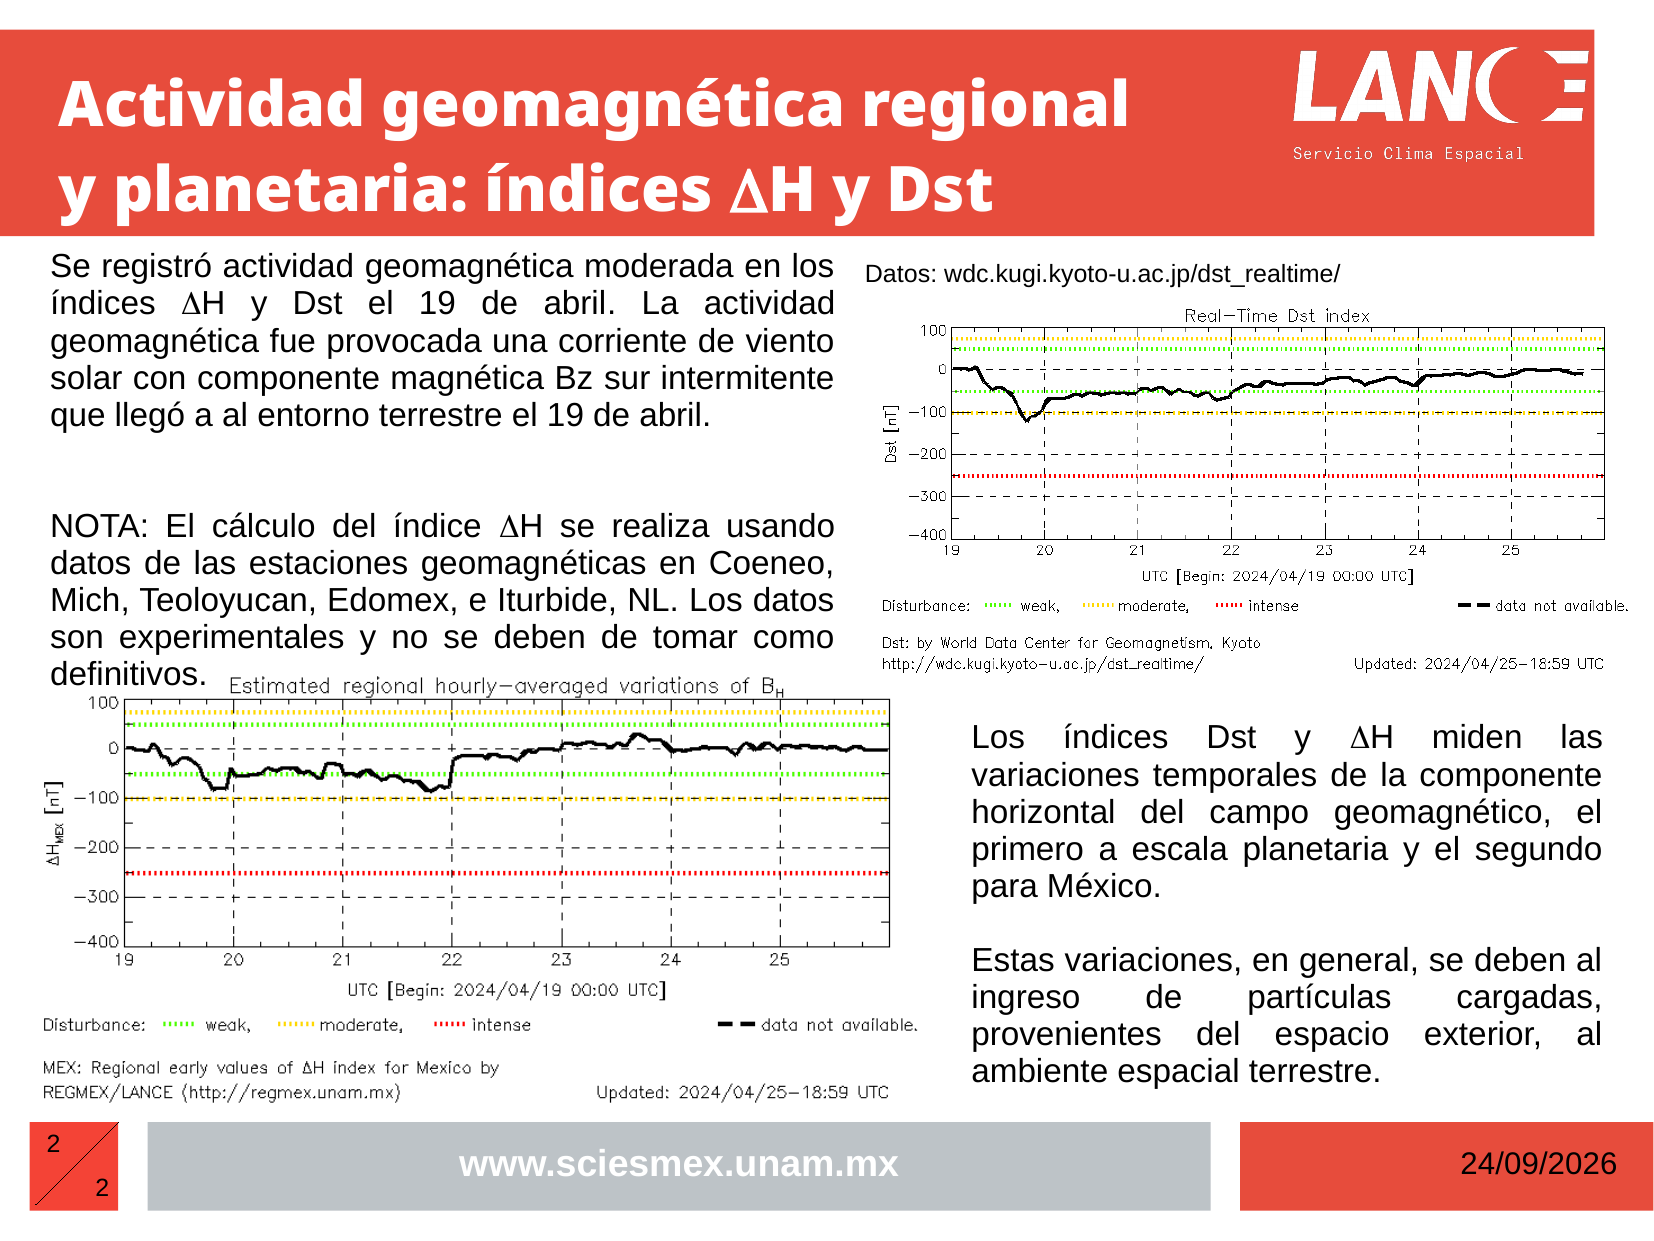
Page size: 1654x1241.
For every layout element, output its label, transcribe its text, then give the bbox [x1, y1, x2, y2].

picture [1293, 47, 1589, 162]
text_box Los índices Dst y DH miden las variaciones temporales de la componente horizontal del campo geomagnético, el primero a escala planetaria y el segundo para México. Estas variaciones, en general, se deben al ingreso de partículas cargadas, provenientes del espacio exterior, al ambiente espacial terrestre. [956, 711, 1619, 1097]
picture [34, 289, 1642, 1105]
title Actividad geomagnética regional y planetaria: índices DH y Dst [59, 59, 1312, 207]
text_box Se registró actividad geomagnética moderada en los índices DH y Dst el 19 de abril. La actividad geomagnética fue provocada una corriente de viento solar con componente magnética Bz sur intermitente que llegó a al entorno terrestre el 19 de abril. NOTA: El cálculo del índice DH se realiza usando datos de las estaciones geomagnéticas en Coeneo, Mich, Teoloyucan, Edomex, e Iturbide, NL. Los datos son experimentales y no se deben de tomar como definitivos. [35, 240, 851, 768]
text_box <número> [31, 1122, 176, 1170]
text_box www.sciesmex.unam.mx [153, 1122, 1205, 1205]
text_box 25/04/2024 [1424, 1122, 1654, 1205]
text_box Datos: wdc.kugi.kyoto-u.ac.jp/dst_realtime/ [851, 252, 1371, 296]
text_box 2 [35, 1151, 125, 1209]
